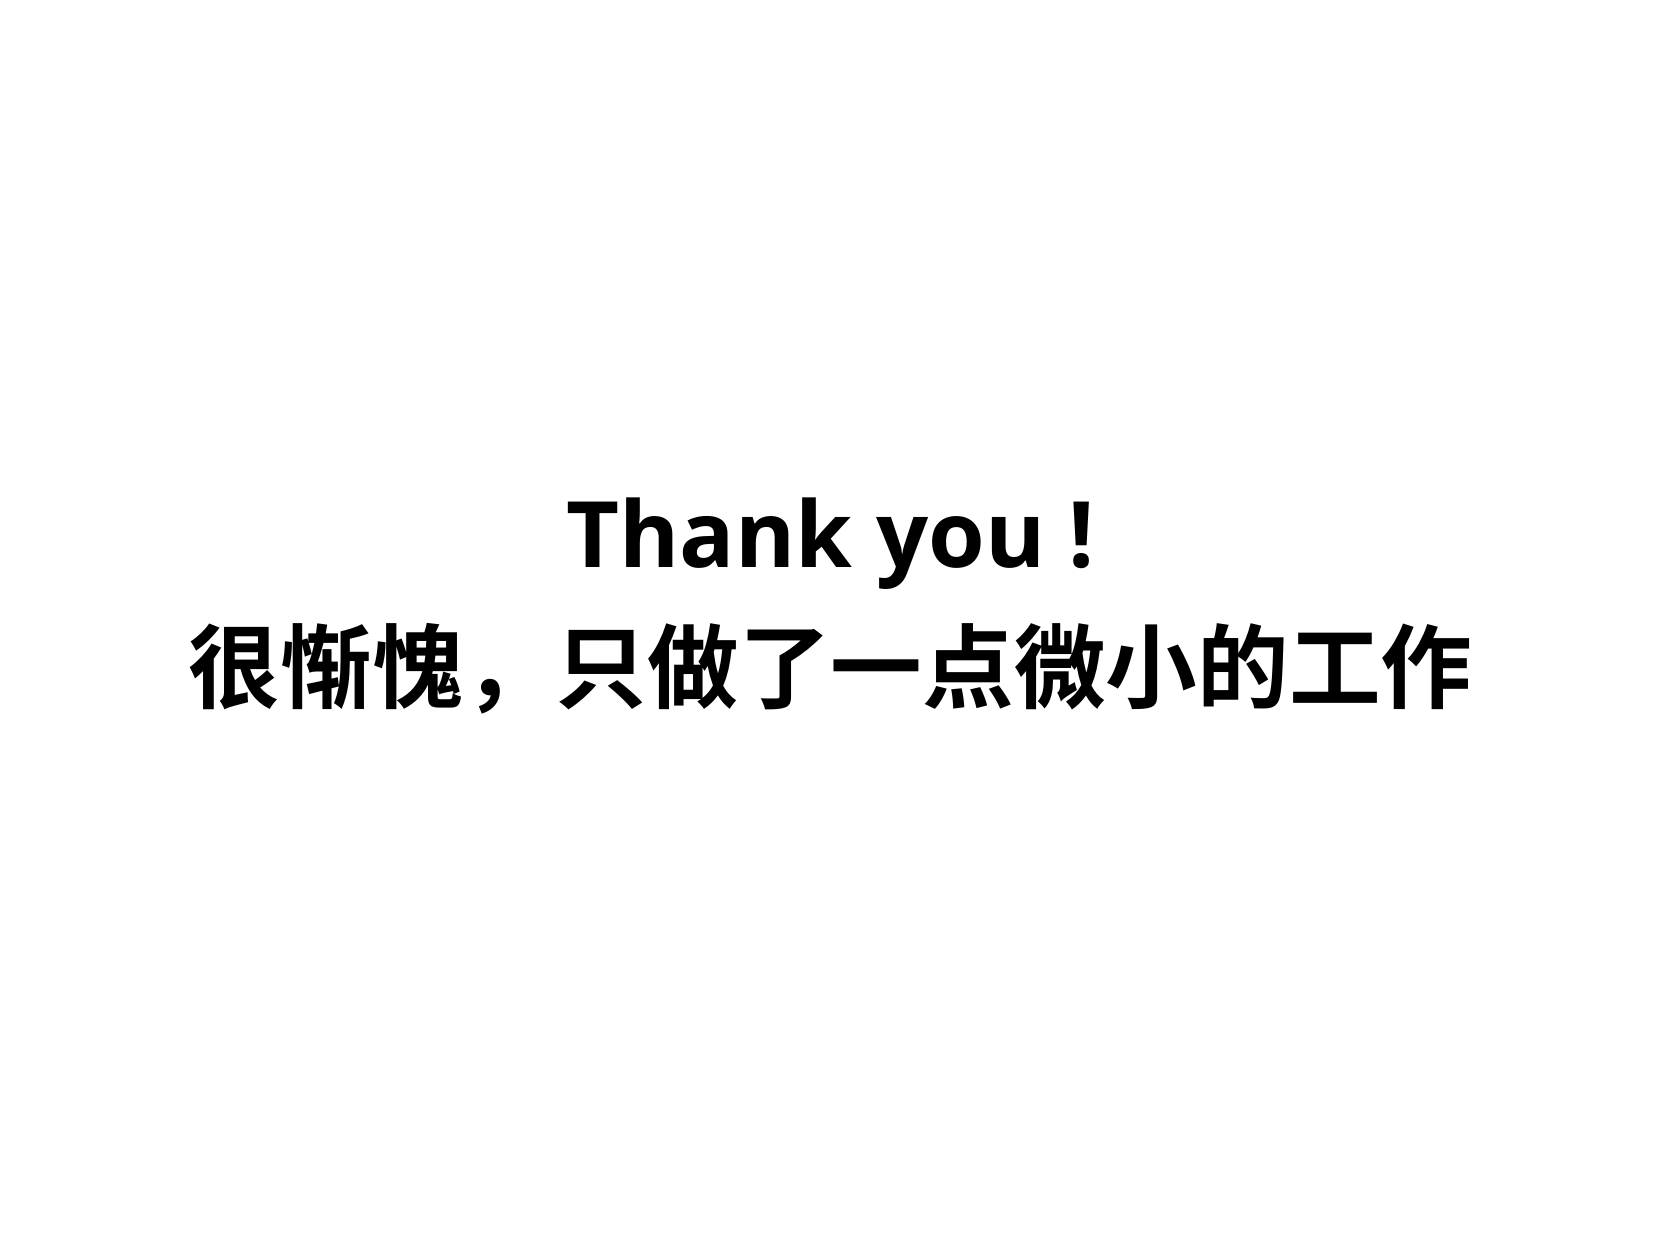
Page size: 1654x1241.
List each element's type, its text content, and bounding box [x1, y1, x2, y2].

title Thank you ! 很惭愧，只做了一点微小的工作 [87, 462, 1576, 736]
